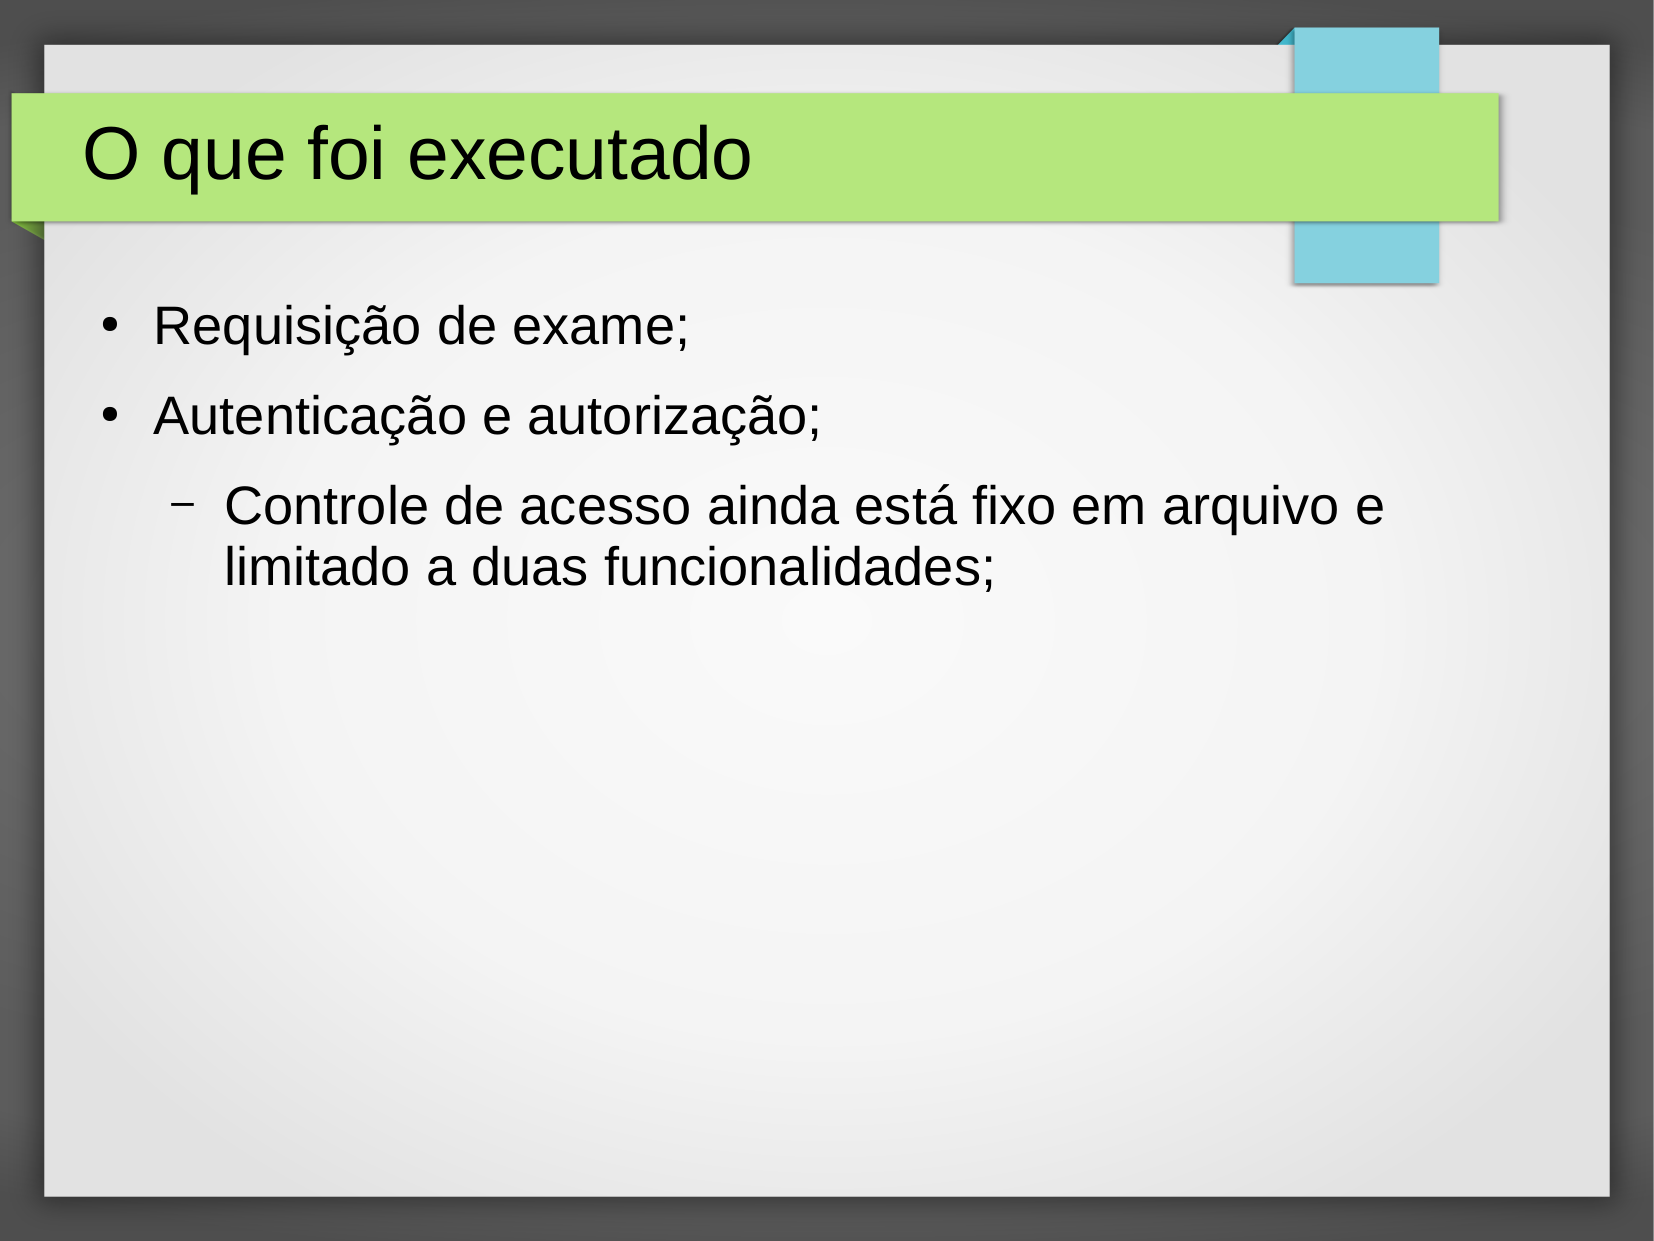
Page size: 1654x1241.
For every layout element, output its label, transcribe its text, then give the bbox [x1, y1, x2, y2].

list Requisição de exame; Autenticação e autorização; Controle de acesso ainda está fixo em arquivo e limitado a duas funcionalidades; [82, 295, 1571, 1015]
title O que foi executado [82, 94, 1264, 213]
picture [0, 0, 1654, 1241]
